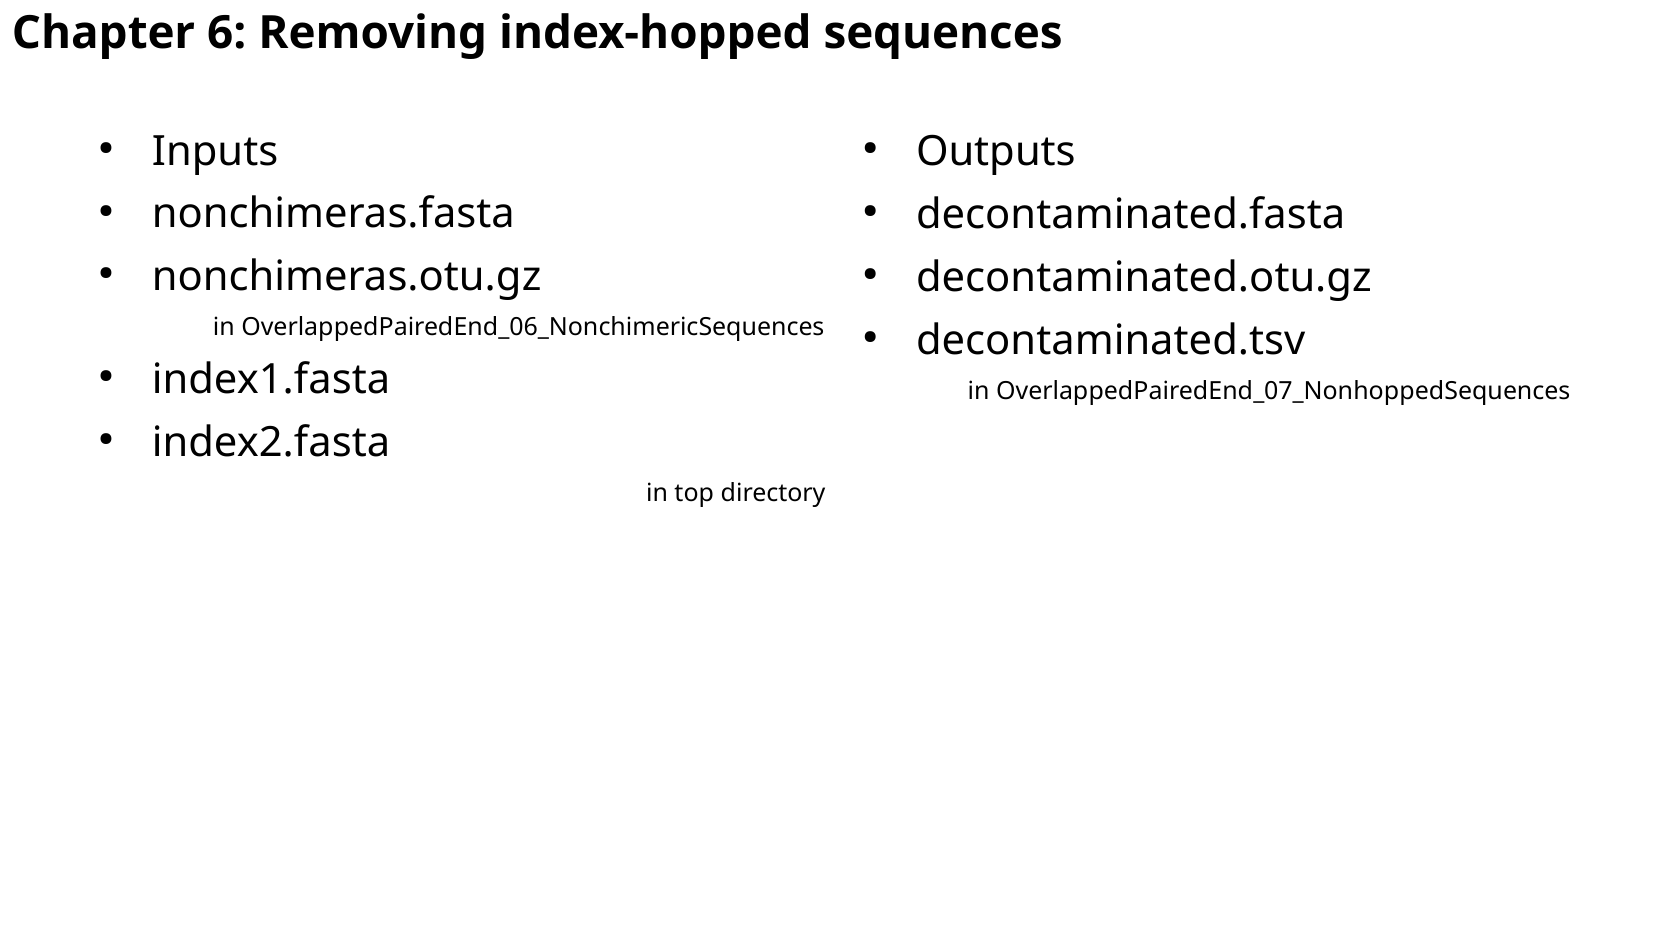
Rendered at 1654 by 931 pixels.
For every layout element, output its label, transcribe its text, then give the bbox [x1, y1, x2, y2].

list Inputs nonchimeras.fasta nonchimeras.otu.gz in OverlappedPairedEnd_06_NonchimericSequences index1.fasta index2.fasta in top directory [81, 120, 826, 809]
list Outputs decontaminated.fasta decontaminated.otu.gz decontaminated.tsv in OverlappedPairedEnd_07_NonhoppedSequences [845, 120, 1572, 759]
title Chapter 6: Removing index-hopped sequences [11, 0, 1642, 130]
